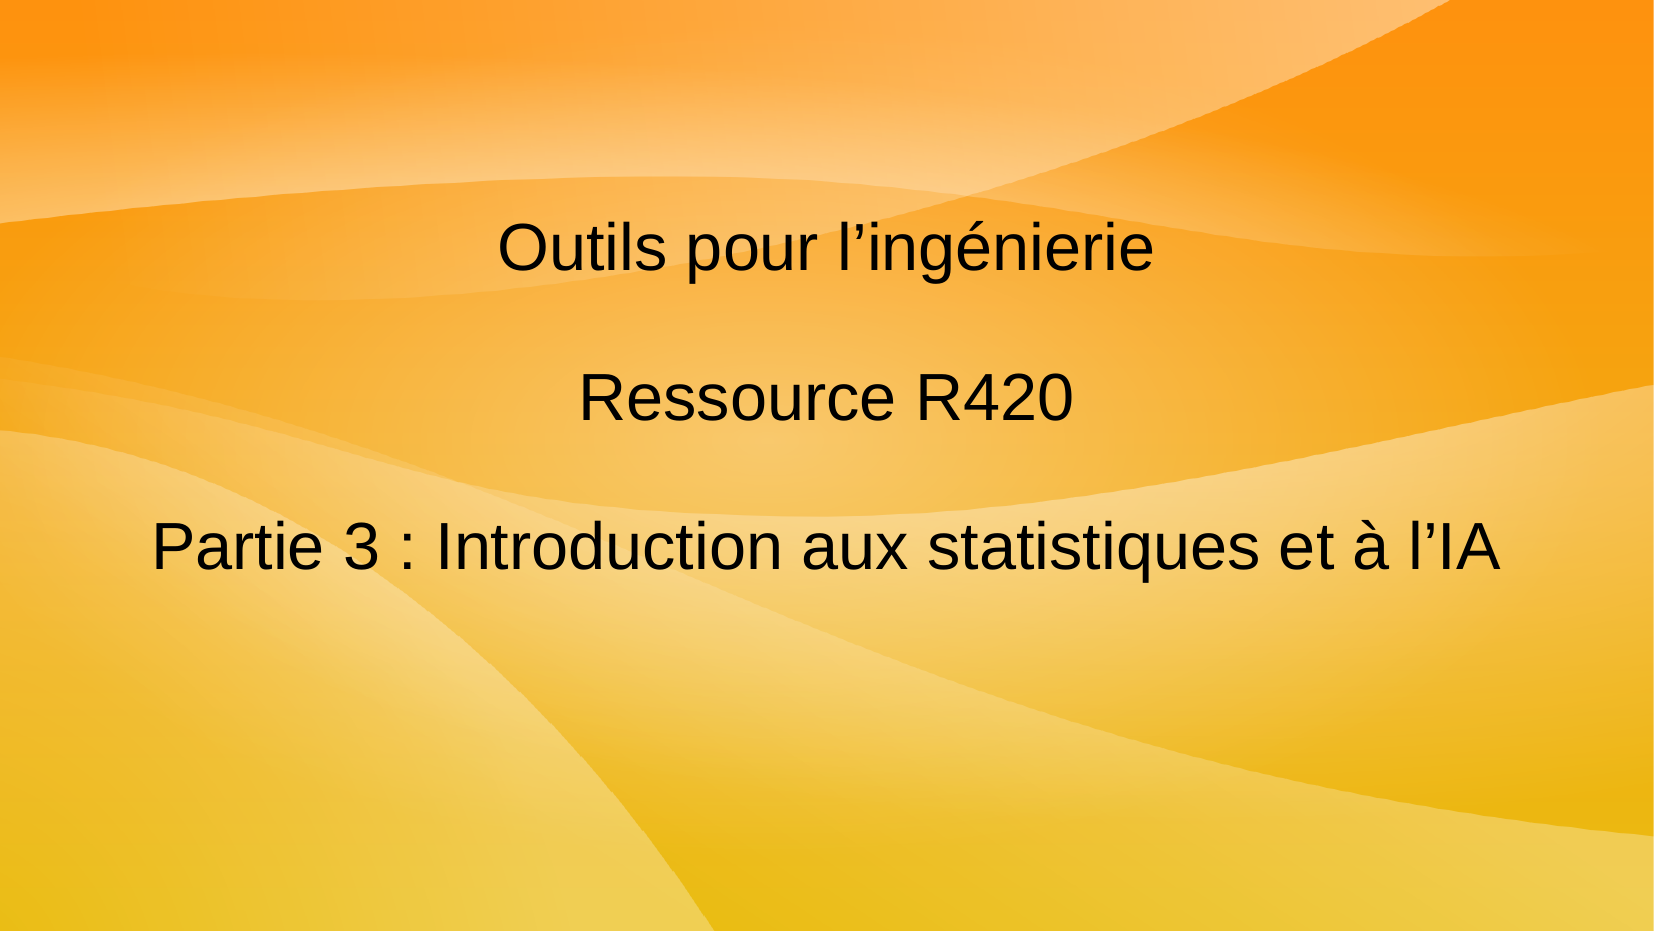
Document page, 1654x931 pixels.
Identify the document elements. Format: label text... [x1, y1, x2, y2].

subtitle Outils pour l’ingénierie Ressource R420 Partie 3 : Introduction aux statistiques et à l’IA [82, 37, 1571, 757]
picture [0, 0, 1654, 931]
